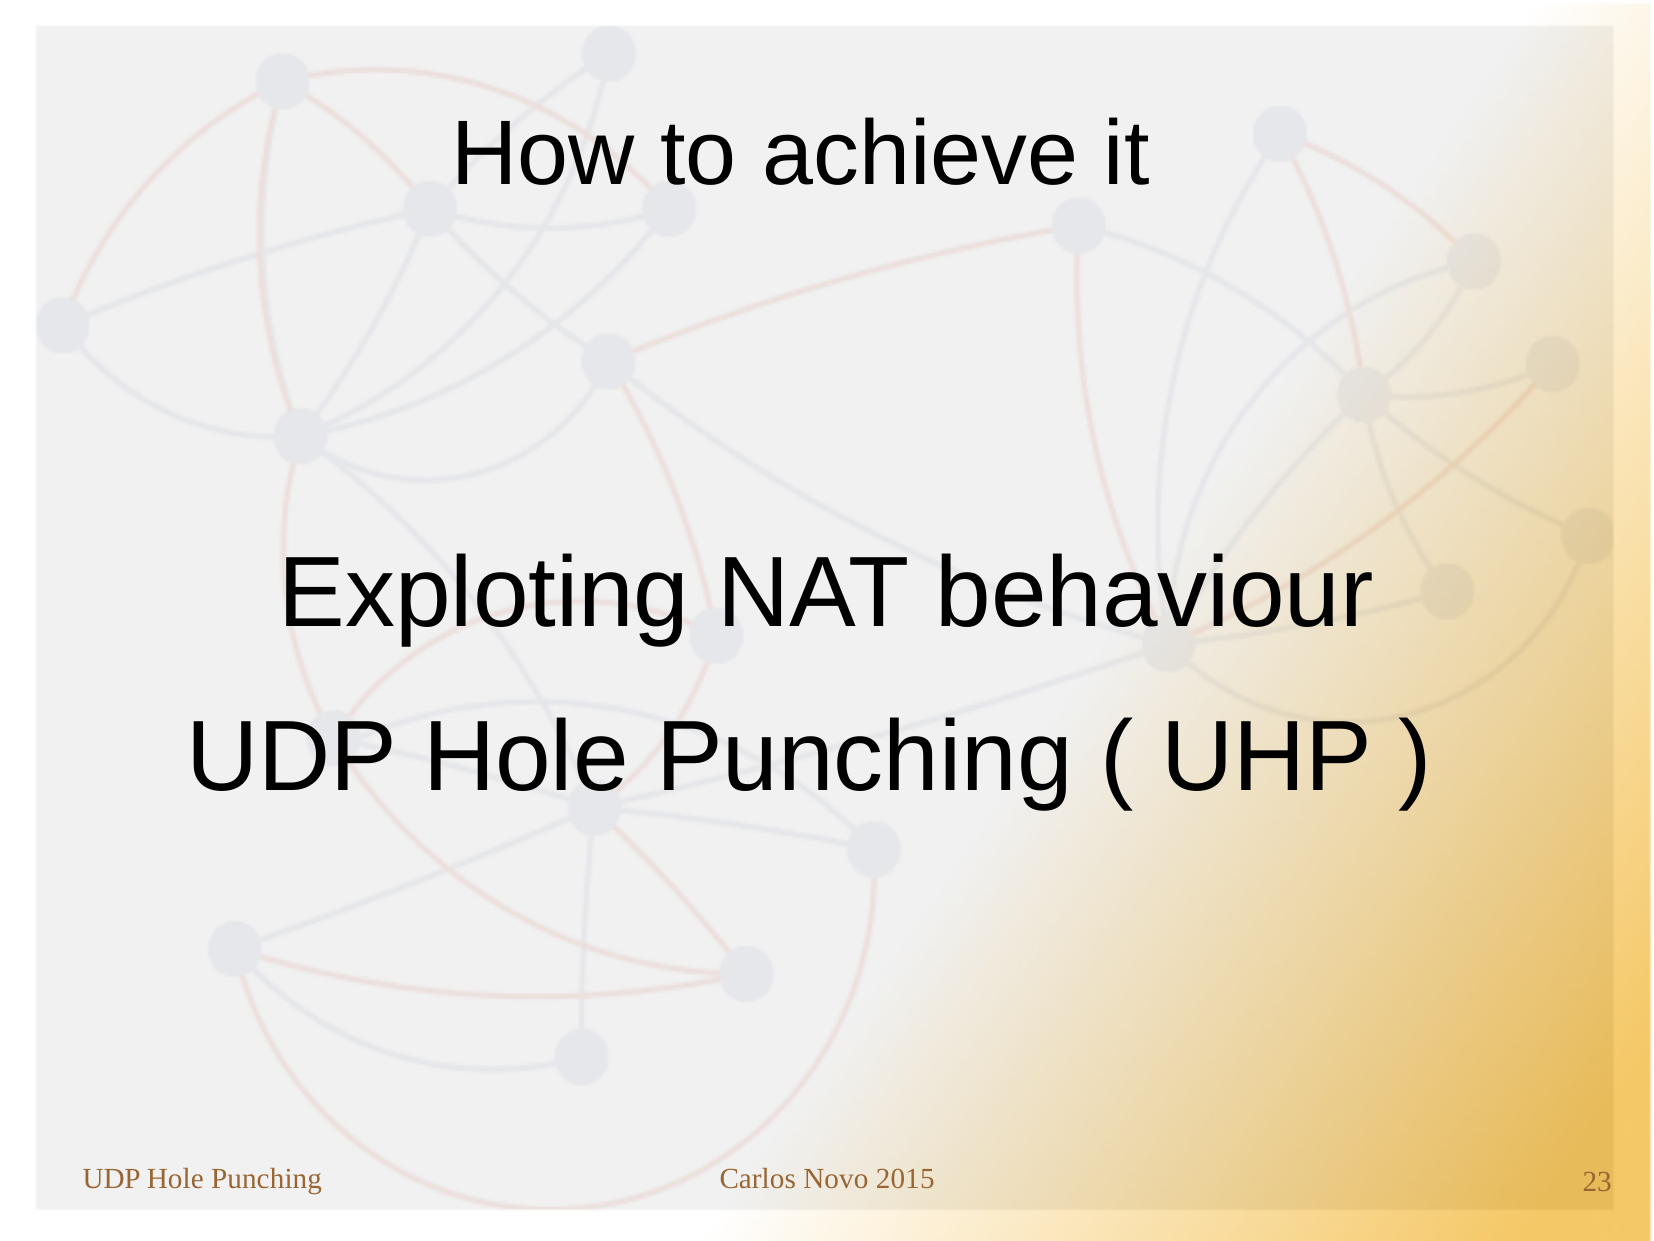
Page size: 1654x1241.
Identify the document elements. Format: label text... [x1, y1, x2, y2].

list Exploting NAT behaviour UDP Hole Punching ( UHP ) [162, 536, 1492, 852]
picture [0, 0, 1654, 1241]
title How to achieve it [82, 49, 1571, 257]
